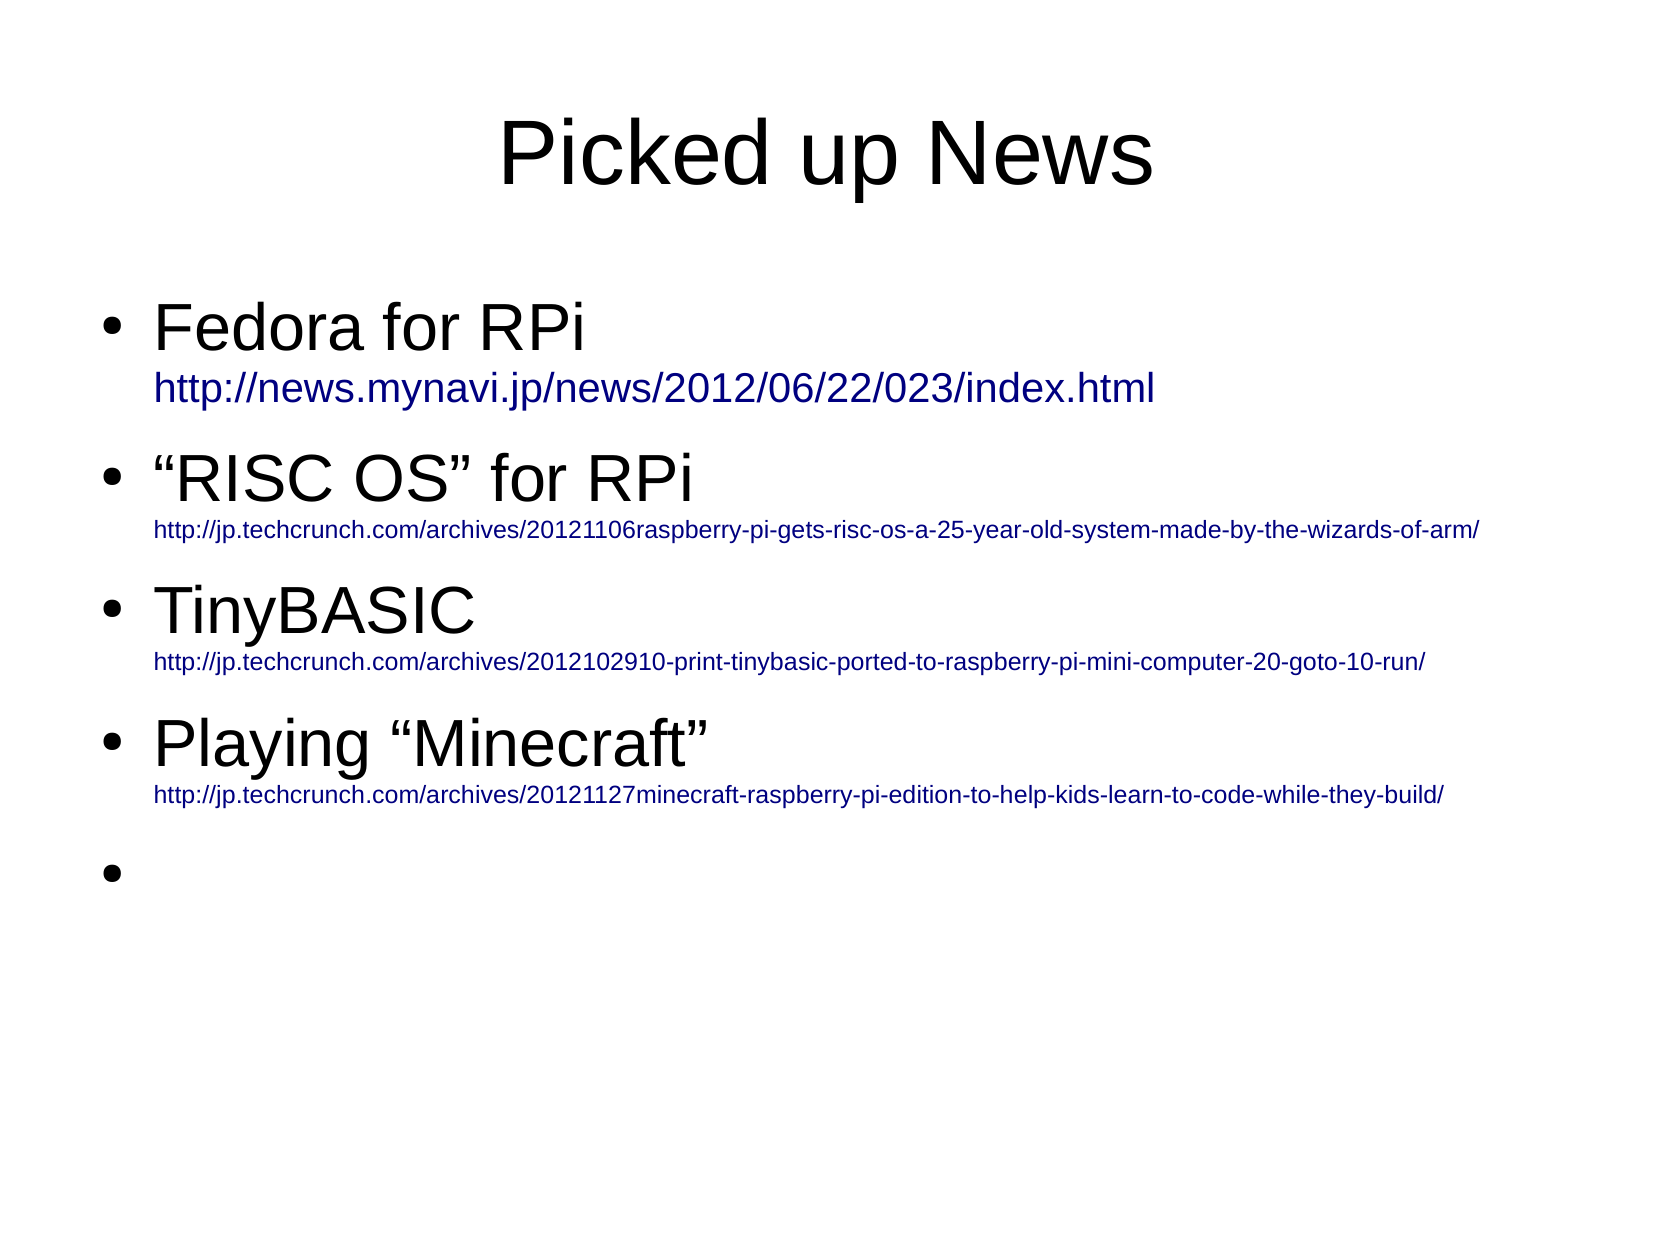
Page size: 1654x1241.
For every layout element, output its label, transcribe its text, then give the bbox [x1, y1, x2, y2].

title Picked up News [82, 49, 1571, 257]
list Fedora for RPi http://news.mynavi.jp/news/2012/06/22/023/index.html “RISC OS” for RPi http://jp.techcrunch.com/archives/20121106raspberry-pi-gets-risc-os-a-25-year-old-system-made-by-the-wizards-of-arm/ TinyBASIC http://jp.techcrunch.com/archives/2012102910-print-tinybasic-ported-to-raspberry-pi-mini-computer-20-goto-10-run/ Playing “Minecraft” http://jp.techcrunch.com/archives/20121127minecraft-raspberry-pi-edition-to-help-kids-learn-to-code-while-they-build/ [82, 290, 1538, 1010]
